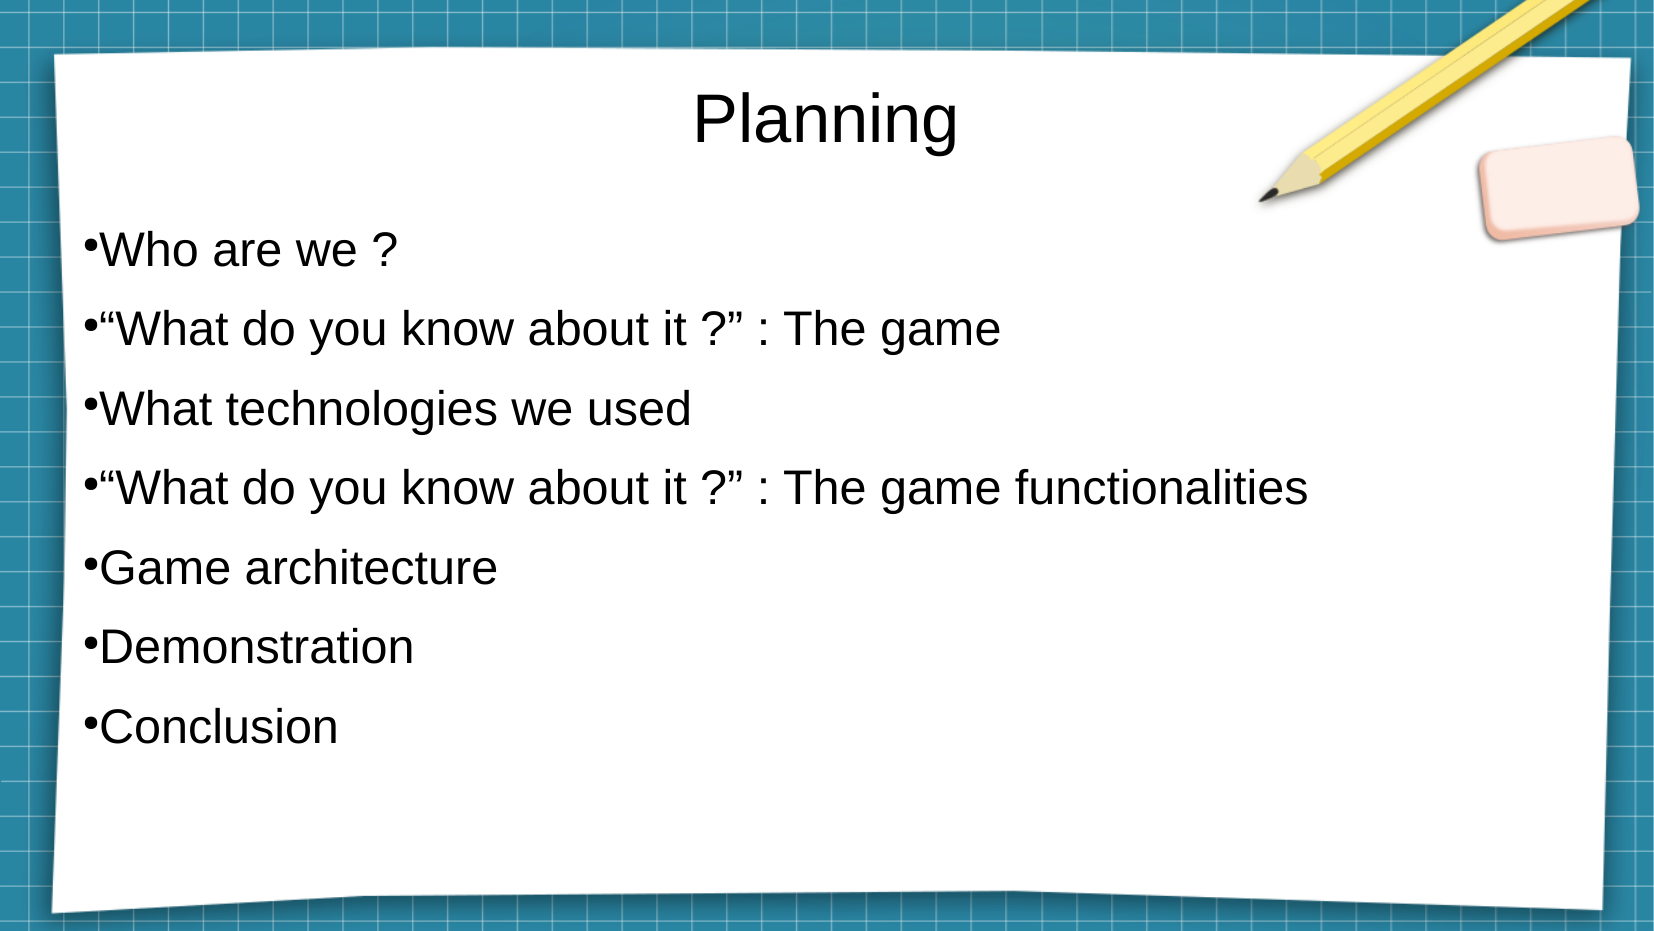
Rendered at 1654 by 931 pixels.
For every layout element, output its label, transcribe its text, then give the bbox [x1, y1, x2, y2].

picture [0, 0, 1654, 931]
title Planning [82, 37, 1571, 193]
list Who are we ? “What do you know about it ?” : The game What technologies we used “What do you know about it ?” : The game functionalities Game architecture Demonstration Conclusion [82, 217, 1571, 758]
